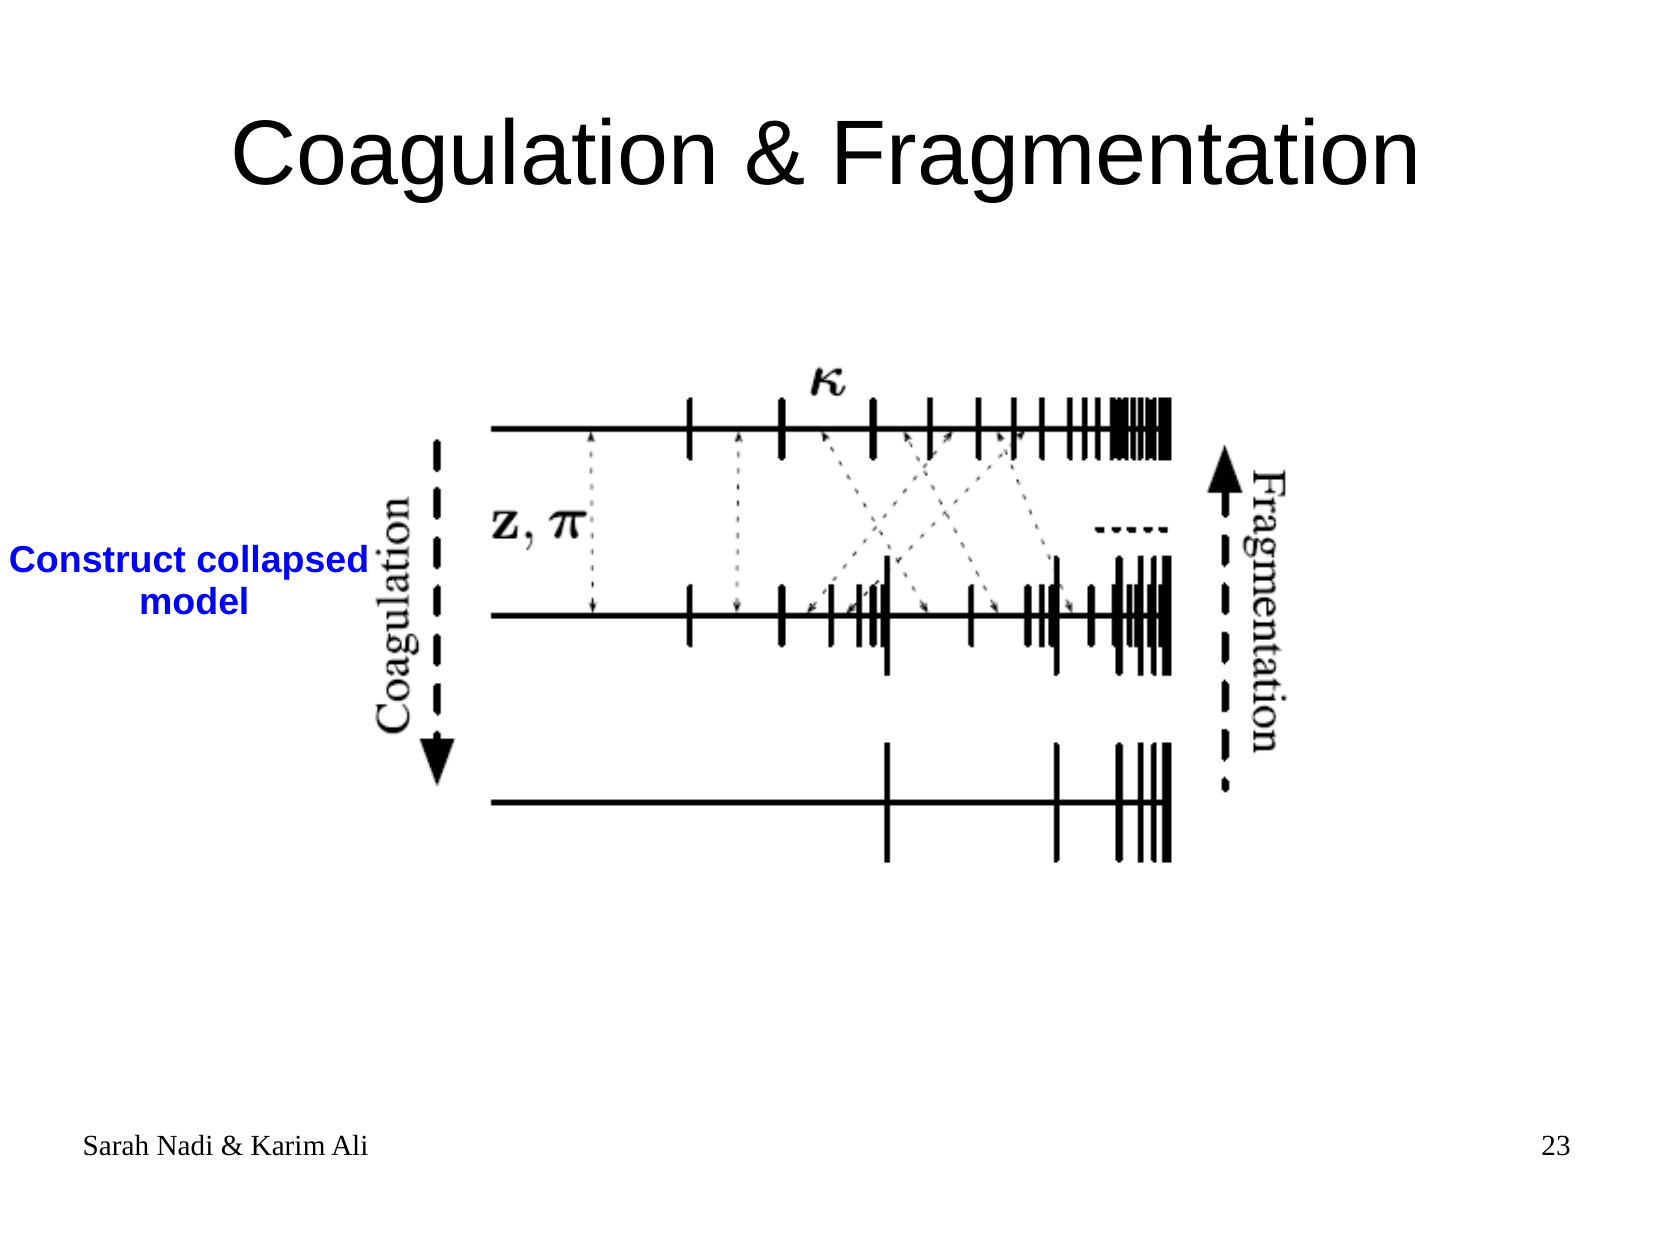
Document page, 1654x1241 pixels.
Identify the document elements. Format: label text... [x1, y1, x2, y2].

picture [320, 356, 1334, 884]
text_box Construct collapsed model [0, 531, 395, 650]
title Coagulation & Fragmentation [82, 56, 1571, 250]
